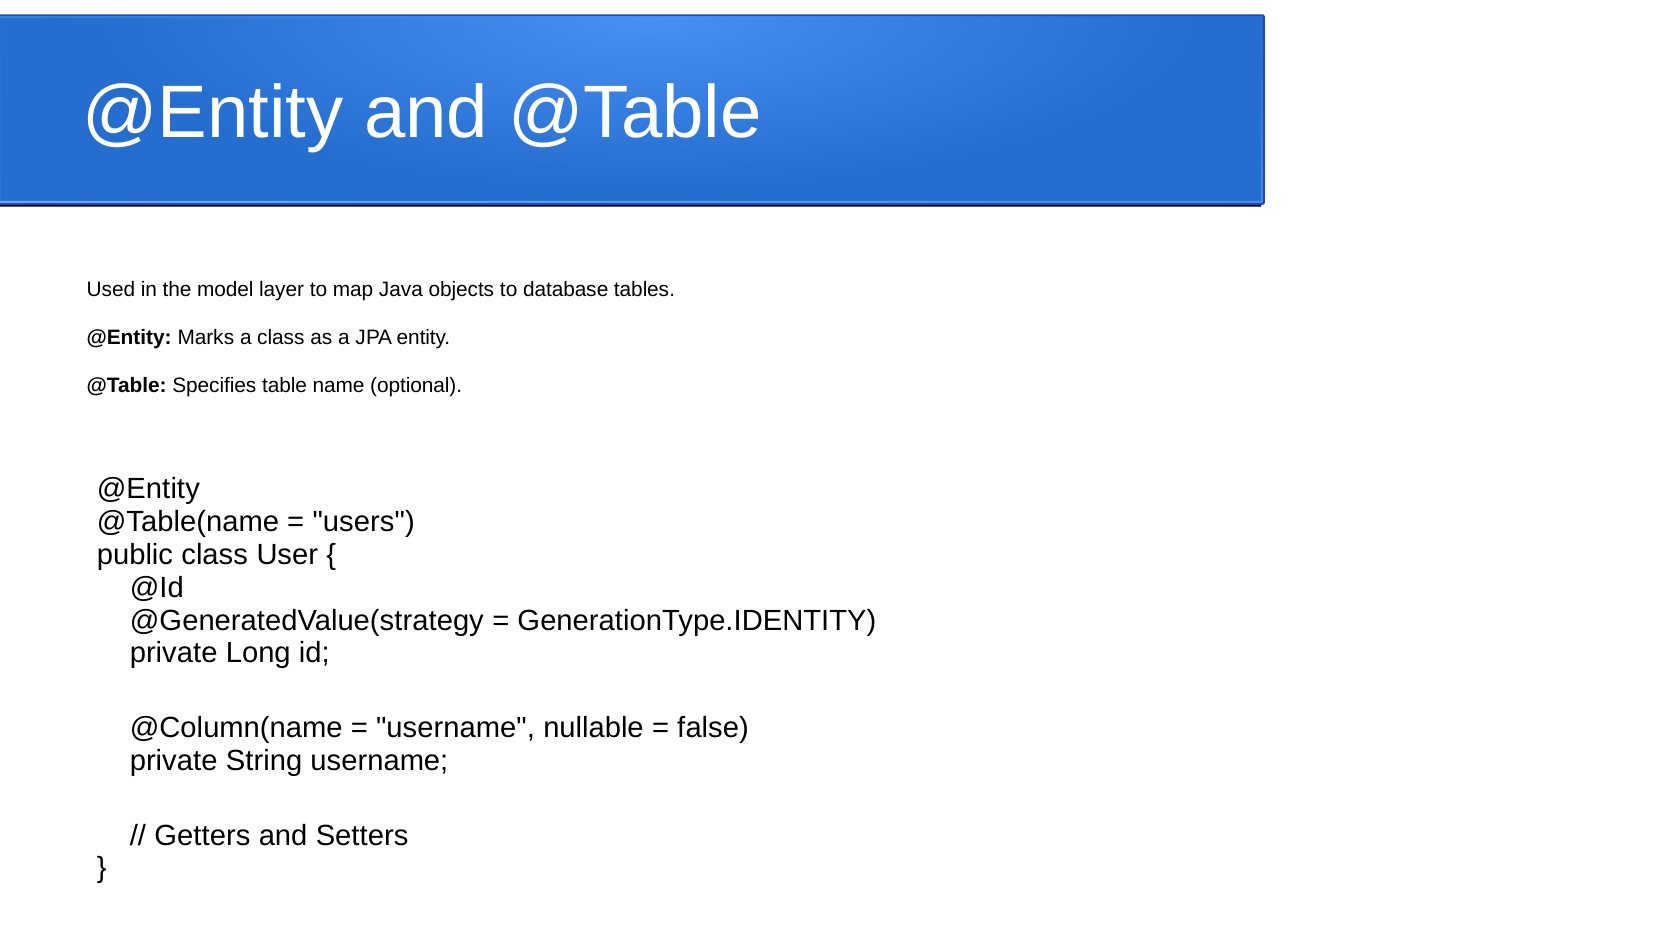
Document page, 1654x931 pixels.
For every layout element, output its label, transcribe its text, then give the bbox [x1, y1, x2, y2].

text_box Used in the model layer to map Java objects to database tables. @Entity: Marks a class as a JPA entity. @Table: Specifies table name (optional). [71, 270, 691, 453]
title @Entity and @Table [82, 35, 1235, 189]
text_box @Entity @Table(name = "users") public class User { @Id @GeneratedValue(strategy = GenerationType.IDENTITY) private Long id; @Column(name = "username", nullable = false) private String username; // Getters and Setters } [82, 465, 1111, 901]
